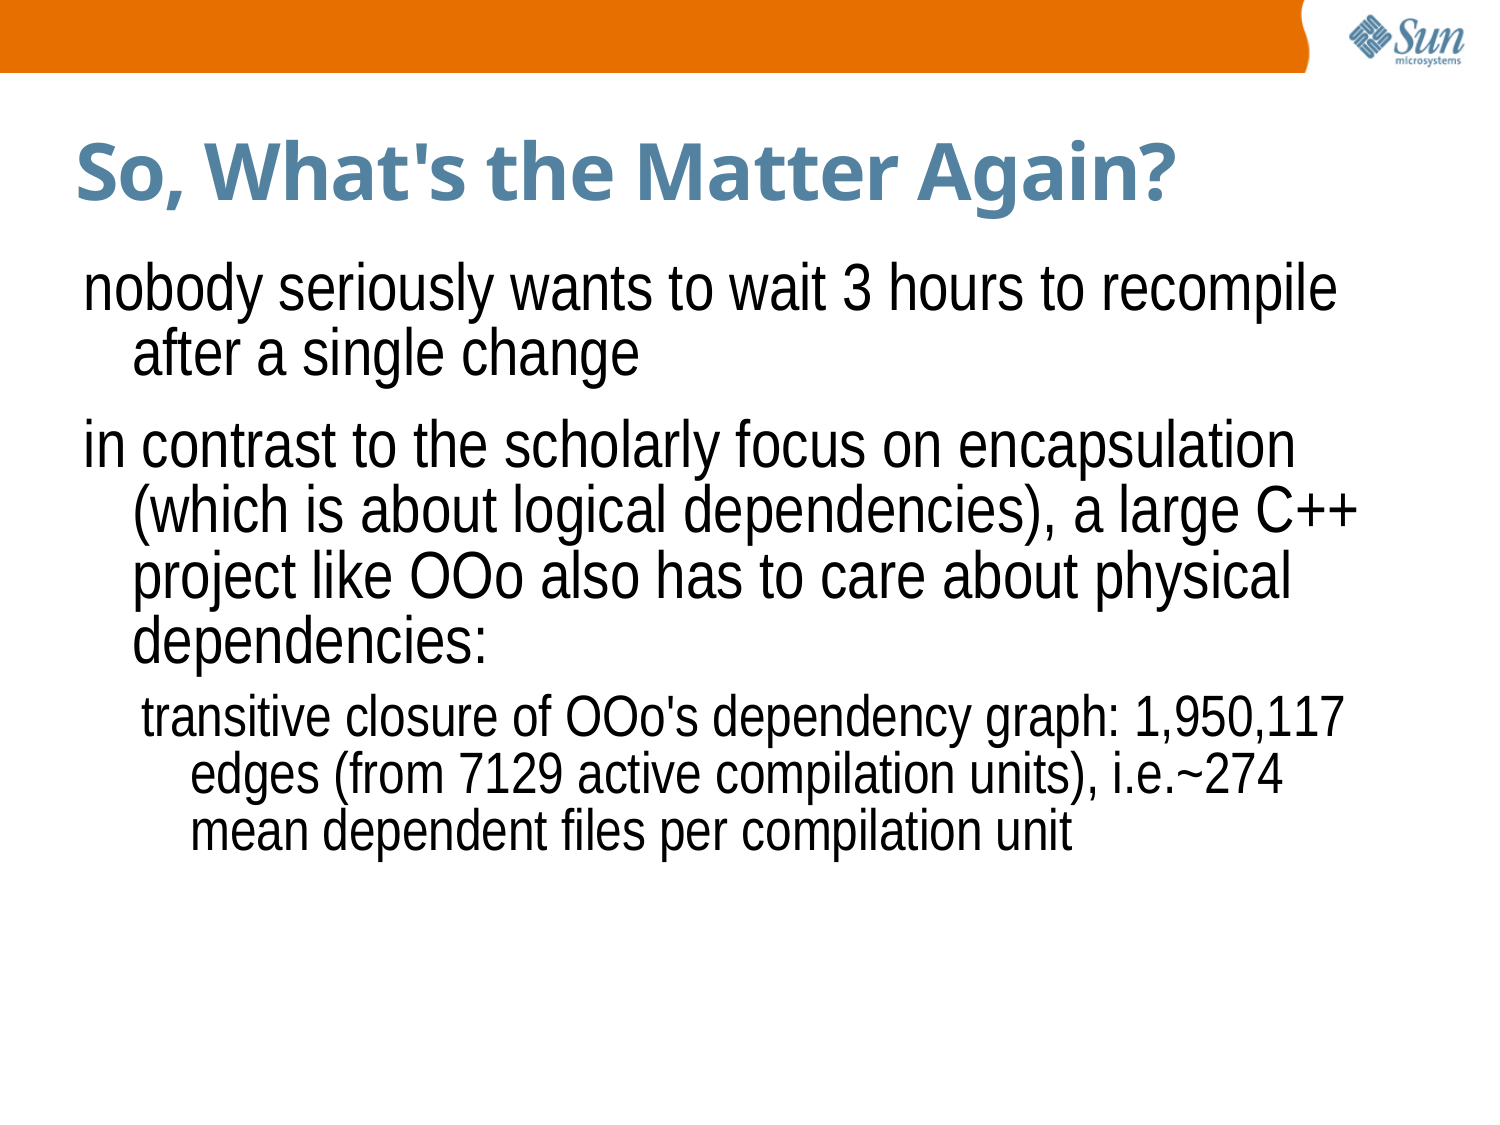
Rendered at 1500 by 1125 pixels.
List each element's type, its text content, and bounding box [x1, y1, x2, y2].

title So, What's the Matter Again? [75, 123, 1437, 232]
list nobody seriously wants to wait 3 hours to recompile after a single change in contrast to the scholarly focus on encapsulation (which is about logical dependencies), a large C++ project like OOo also has to care about physical dependencies: transitive closure of OOo's dependency graph: 1,950,117 edges (from 7129 active compilation units), i.e.~274 mean dependent files per compilation unit [64, 258, 1401, 1062]
picture [0, 0, 1500, 73]
